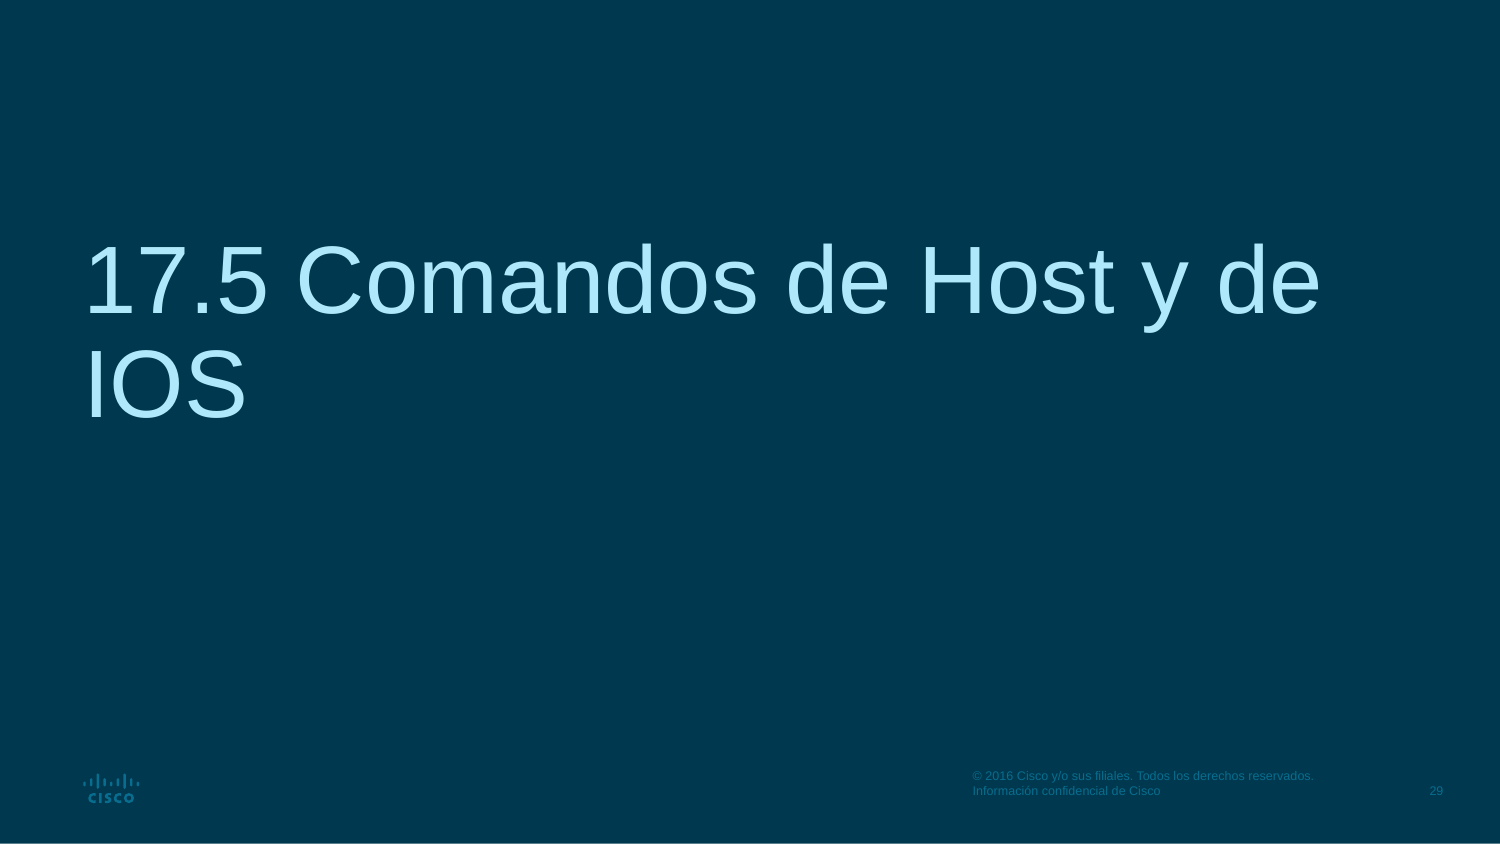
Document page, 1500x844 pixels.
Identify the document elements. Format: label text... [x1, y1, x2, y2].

title 17.5 Comandos de Host y de IOS [68, 293, 1356, 446]
